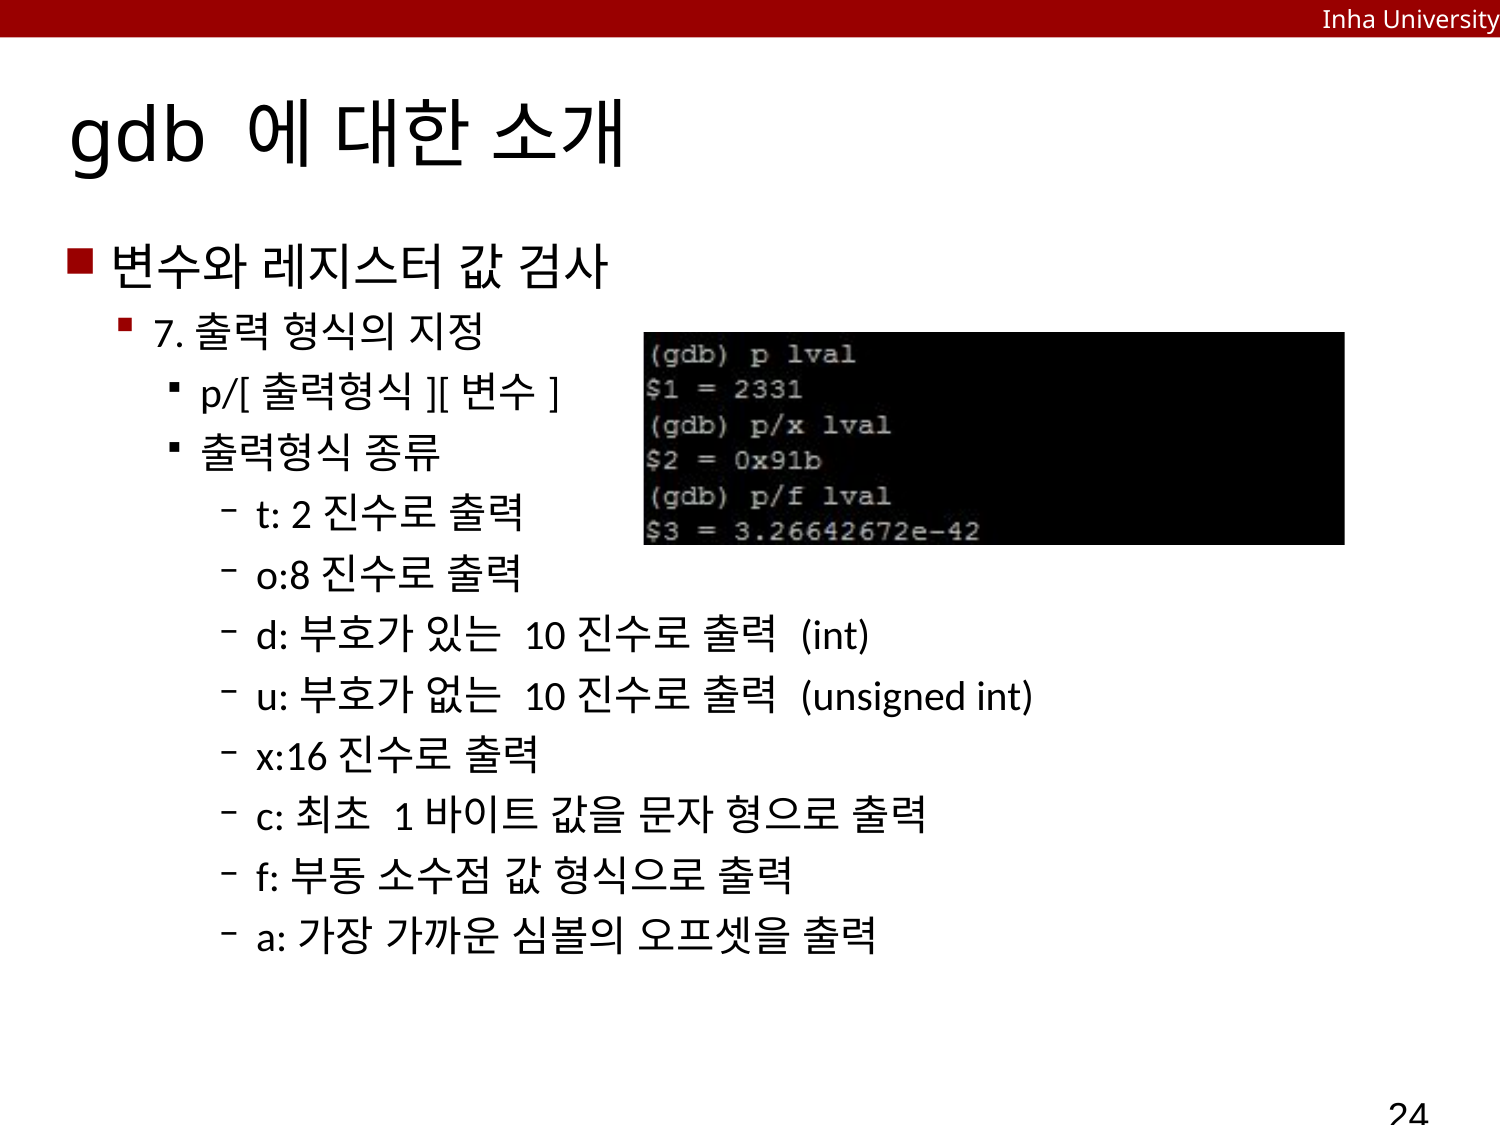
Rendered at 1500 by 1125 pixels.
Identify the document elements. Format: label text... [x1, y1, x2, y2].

list 변수와 레지스터 값 검사 7.출력 형식의 지정 p/[출력형식][변수] 출력형식 종류 t: 2진수로 출력 o:8진수로 출력 d:부호가 있는 10진수로 출력 (int) u:부호가 없는 10진수로 출력 (unsigned int) x:16진수로 출력 c:최초 1바이트 값을 문자 형으로 출력 f:부동 소수점 값 형식으로 출력 a:가장 가까운 심볼의 오프셋을 출력 [62, 229, 1438, 1050]
text_box [0, 0, 1500, 38]
picture [643, 332, 1345, 545]
text_box Inha University [1322, 3, 1500, 33]
title gdb 에 대한 소개 [62, 41, 1438, 221]
